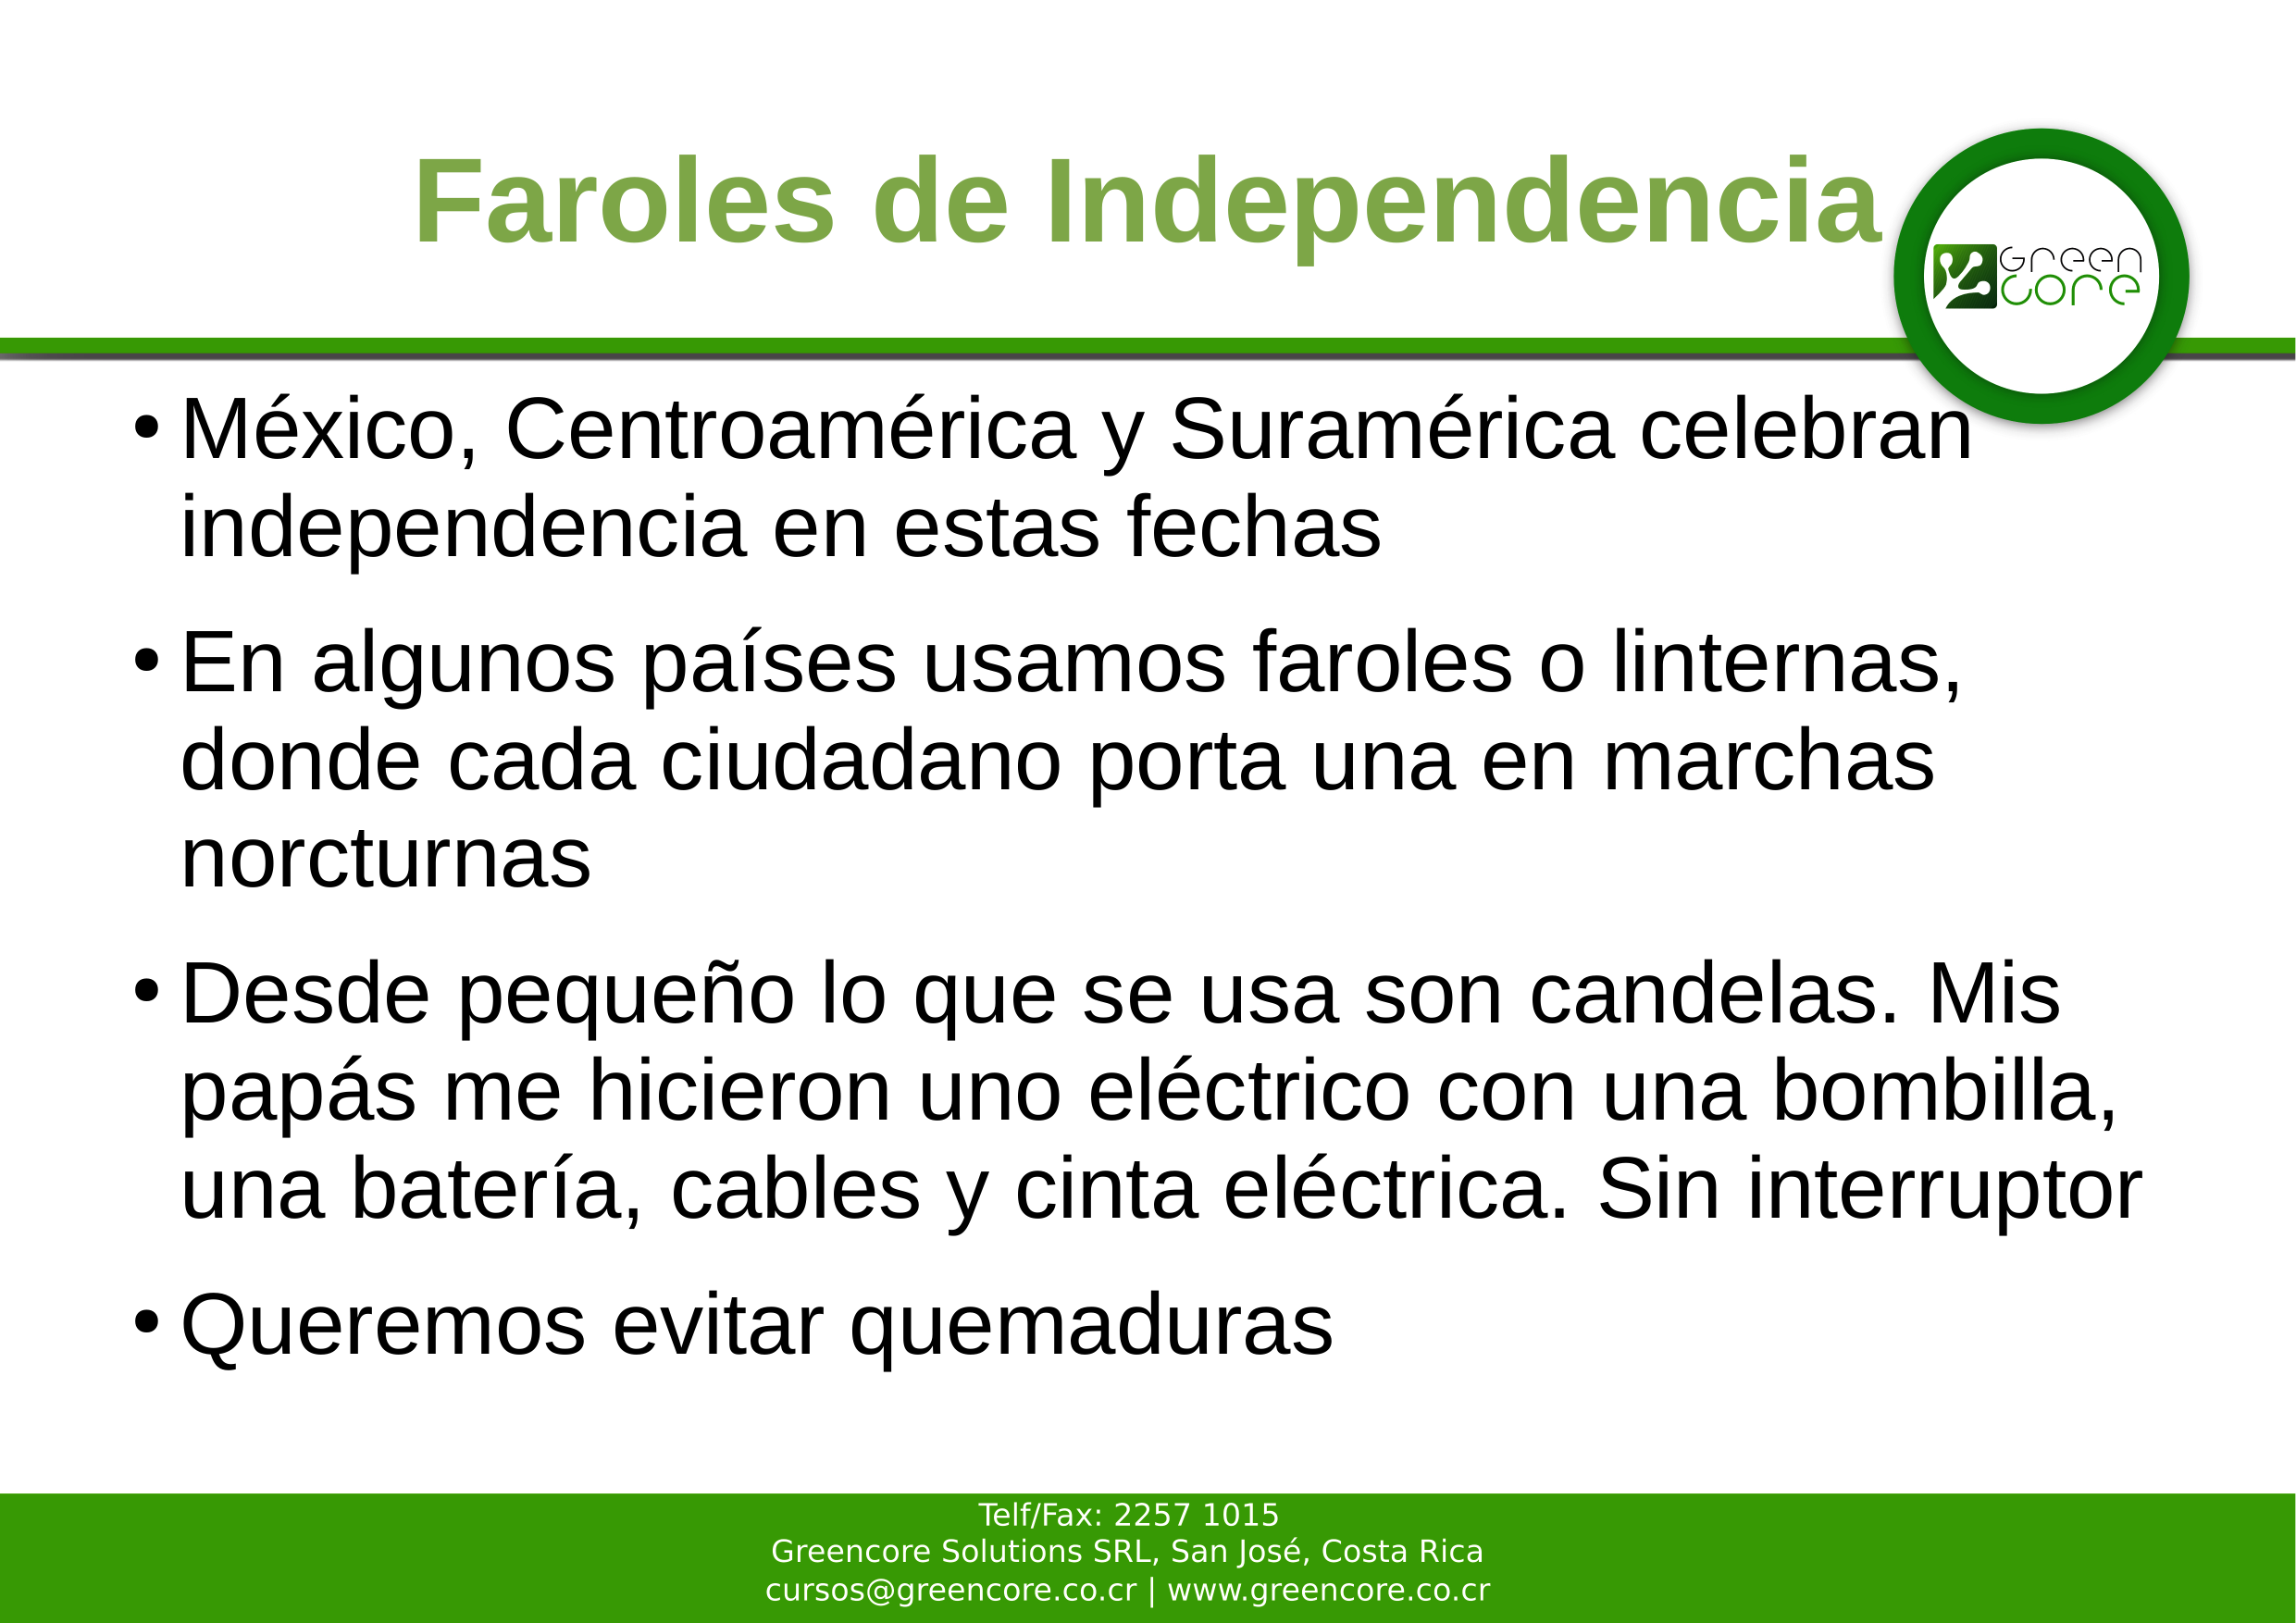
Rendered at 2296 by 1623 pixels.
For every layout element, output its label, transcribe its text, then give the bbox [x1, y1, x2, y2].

picture [0, 0, 2296, 1623]
list México, Centroamérica y Suramérica celebran independencia en estas fechas En algunos países usamos faroles o linternas, donde cada ciudadano porta una en marchas norcturnas Desde pequeño lo que se usa son candelas. Mis papás me hicieron uno eléctrico con una bombilla, una batería, cables y cinta eléctrica. Sin interruptor Queremos evitar quemaduras [115, 379, 2181, 1489]
title Faroles de Independencia [115, 64, 2181, 336]
